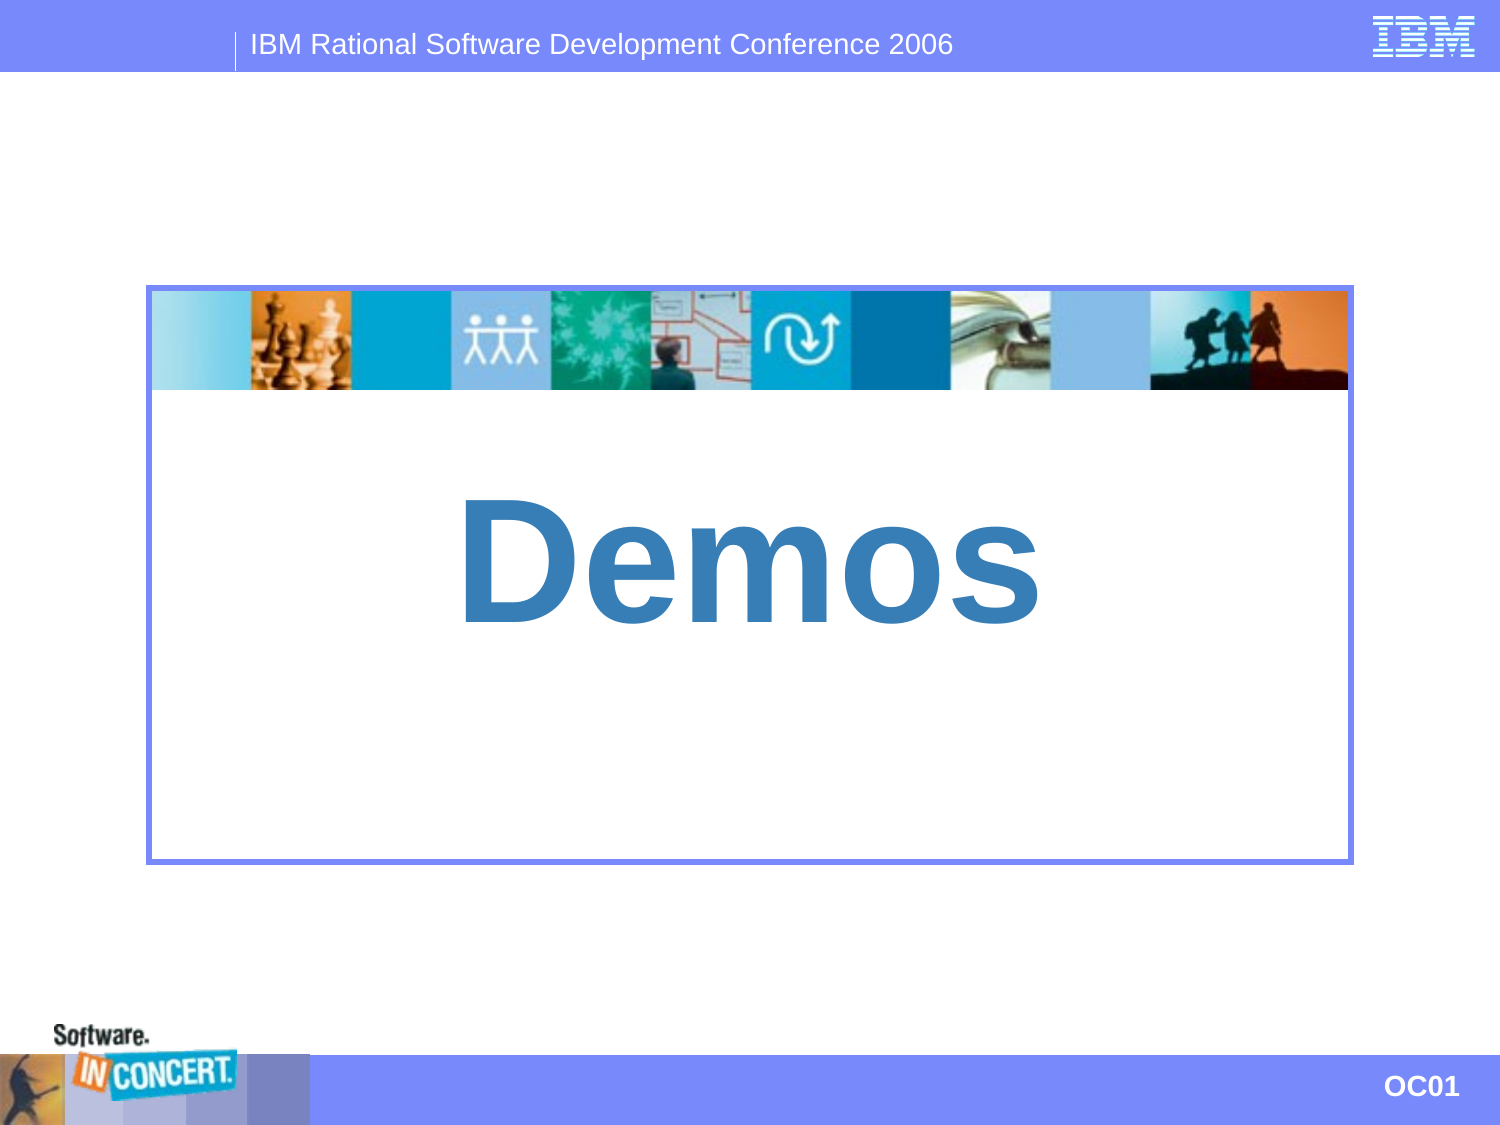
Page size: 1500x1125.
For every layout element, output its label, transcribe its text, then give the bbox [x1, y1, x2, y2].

picture [450, 291, 756, 390]
picture [0, 1024, 310, 1125]
picture [763, 312, 841, 366]
picture [152, 291, 353, 390]
picture [950, 291, 1348, 390]
text_box Demos [231, 472, 1268, 667]
